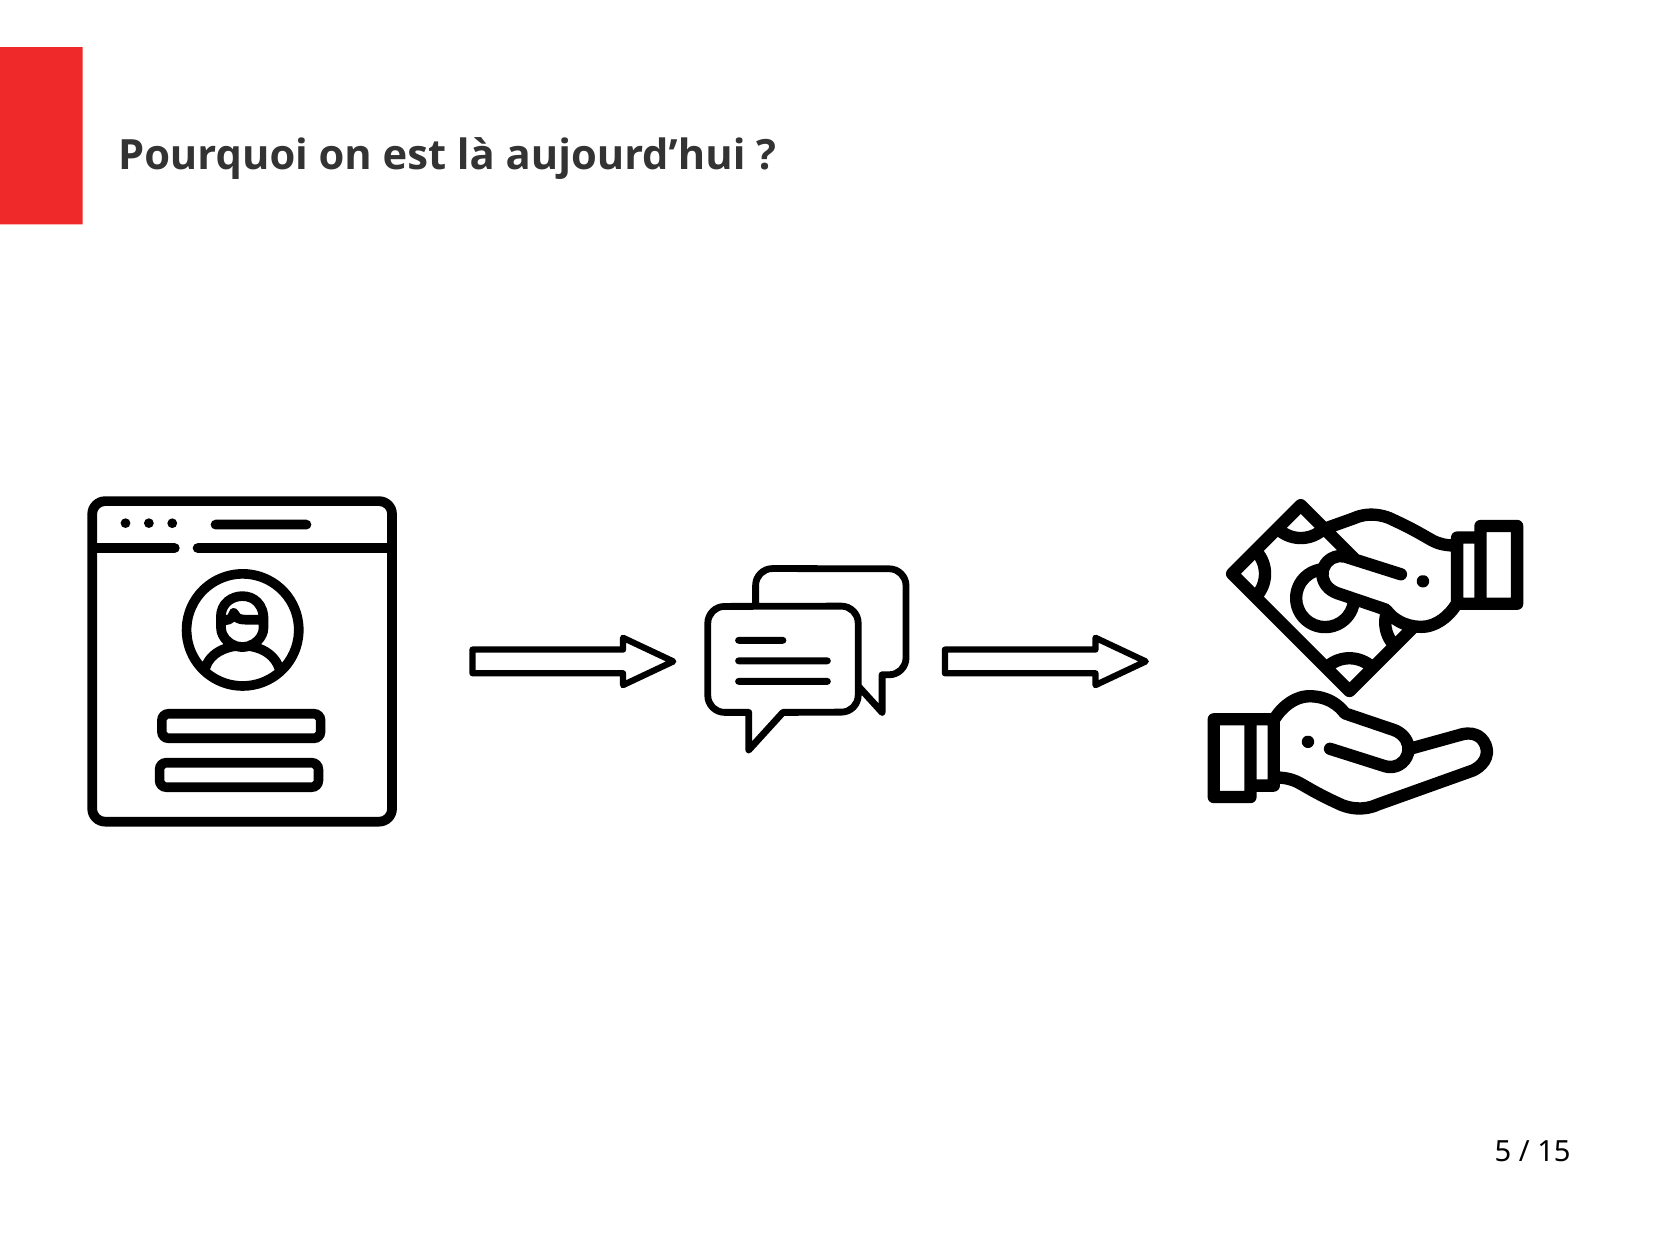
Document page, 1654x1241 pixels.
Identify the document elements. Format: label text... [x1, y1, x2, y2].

text_box [472, 637, 674, 686]
picture [76, 496, 408, 827]
picture [1207, 498, 1524, 815]
text_box [944, 637, 1146, 686]
picture [704, 556, 910, 762]
title Pourquoi on est là aujourd’hui ? [118, 49, 1571, 257]
